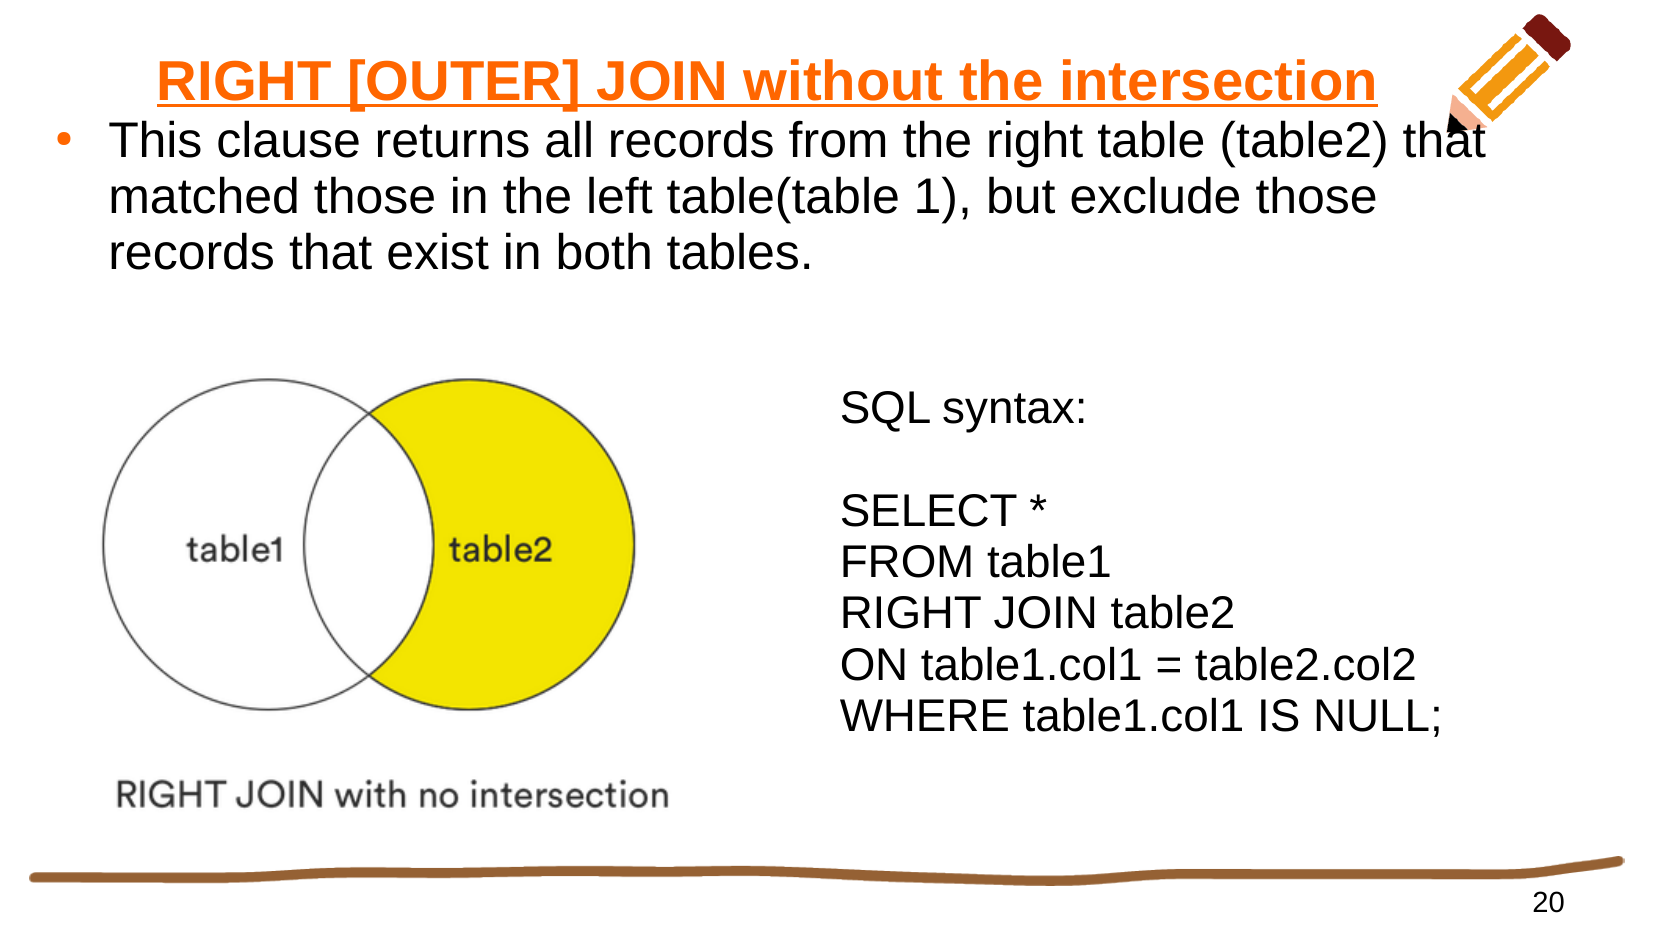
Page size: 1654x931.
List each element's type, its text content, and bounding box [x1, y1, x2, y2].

picture [95, 374, 676, 822]
title RIGHT [OUTER] JOIN without the intersection [88, 29, 1447, 112]
text_box SQL syntax: SELECT * FROM table1 RIGHT JOIN table2 ON table1.col1 = table2.col2 WHERE table1.col1 IS NULL; [825, 375, 1463, 788]
picture [1446, 14, 1571, 133]
list This clause returns all records from the right table (table2) that matched those in the left table(table 1), but exclude those records that exist in both tables. [37, 112, 1538, 338]
picture [29, 856, 1625, 886]
